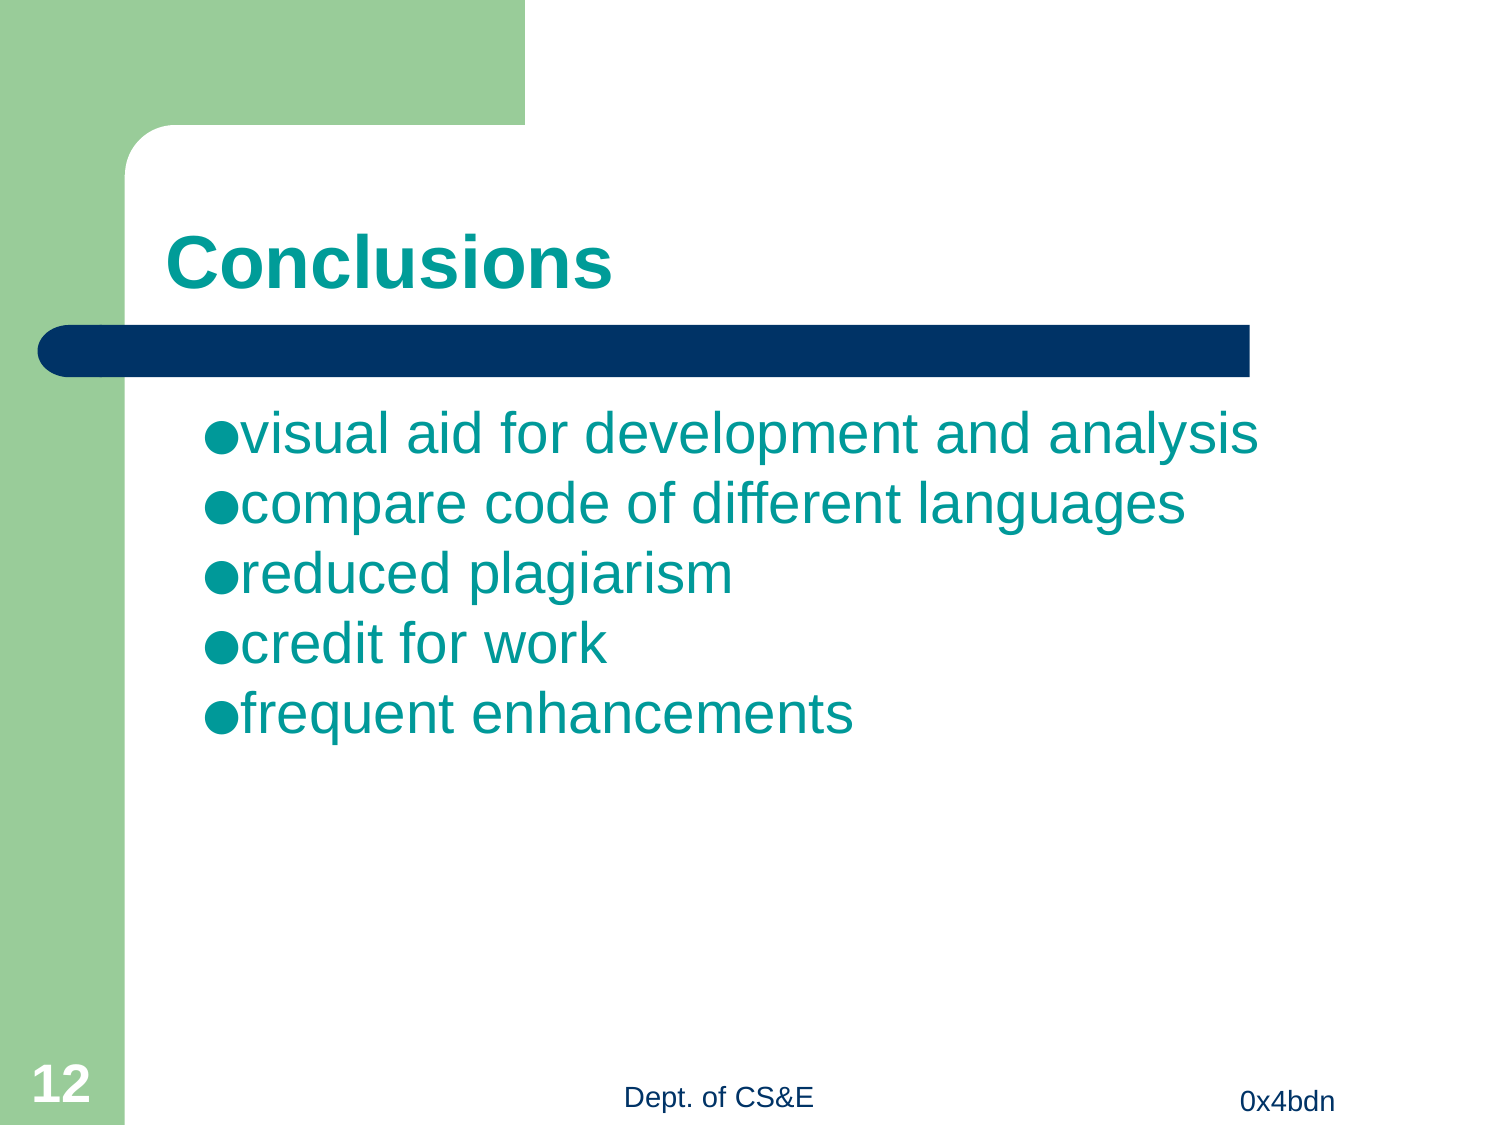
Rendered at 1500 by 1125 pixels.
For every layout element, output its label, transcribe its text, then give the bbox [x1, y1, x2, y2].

list visual aid for development and analysis compare code of different languages reduced plagiarism credit for work frequent enhancements [150, 387, 1463, 1000]
title Conclusions [150, 125, 1463, 313]
footer Dept. of CS&E [481, 1071, 957, 1122]
slide_number <number> [13, 1040, 111, 1121]
slide_number 0x4bdn [1149, 1074, 1463, 1125]
